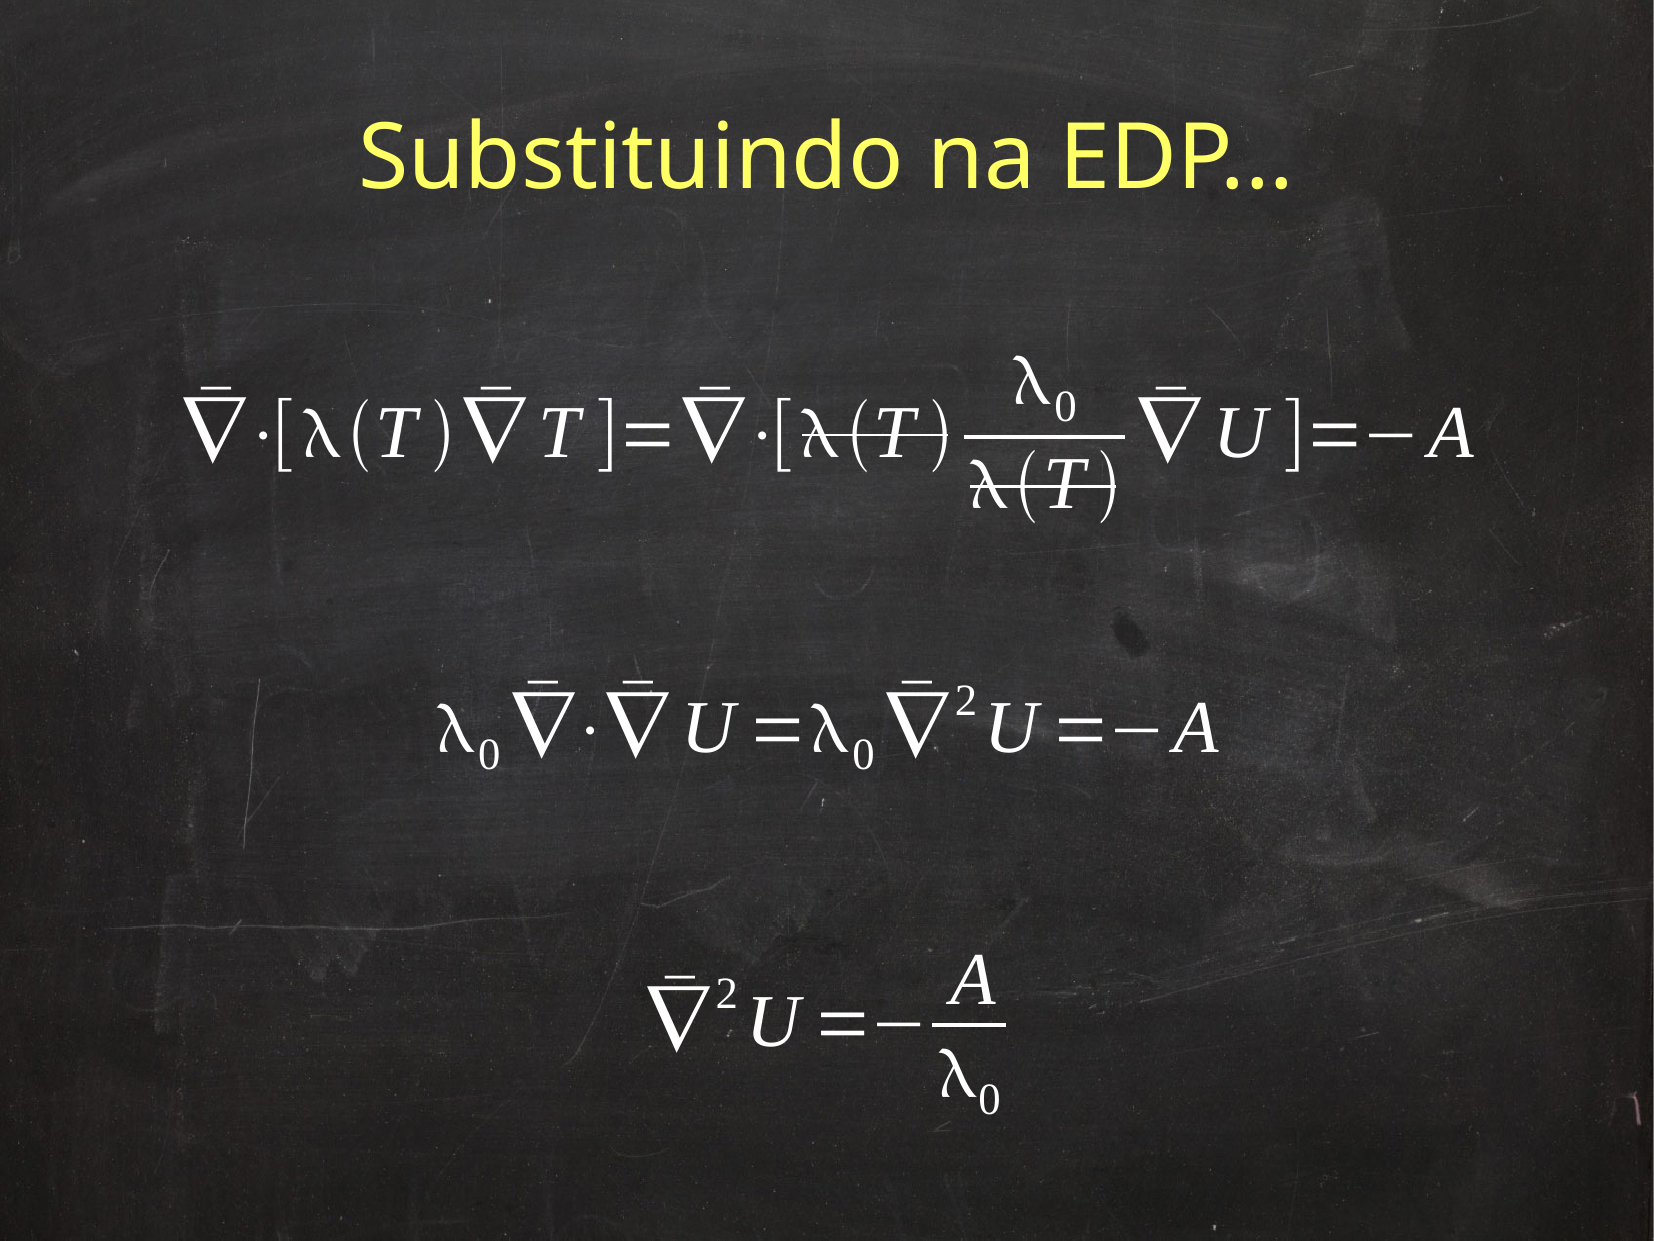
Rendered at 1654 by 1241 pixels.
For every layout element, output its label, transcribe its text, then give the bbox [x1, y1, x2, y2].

chart [428, 675, 1226, 780]
title Substituindo na EDP... [82, 49, 1571, 257]
picture [0, 0, 1654, 1241]
chart [637, 937, 1016, 1125]
chart [174, 337, 1480, 528]
